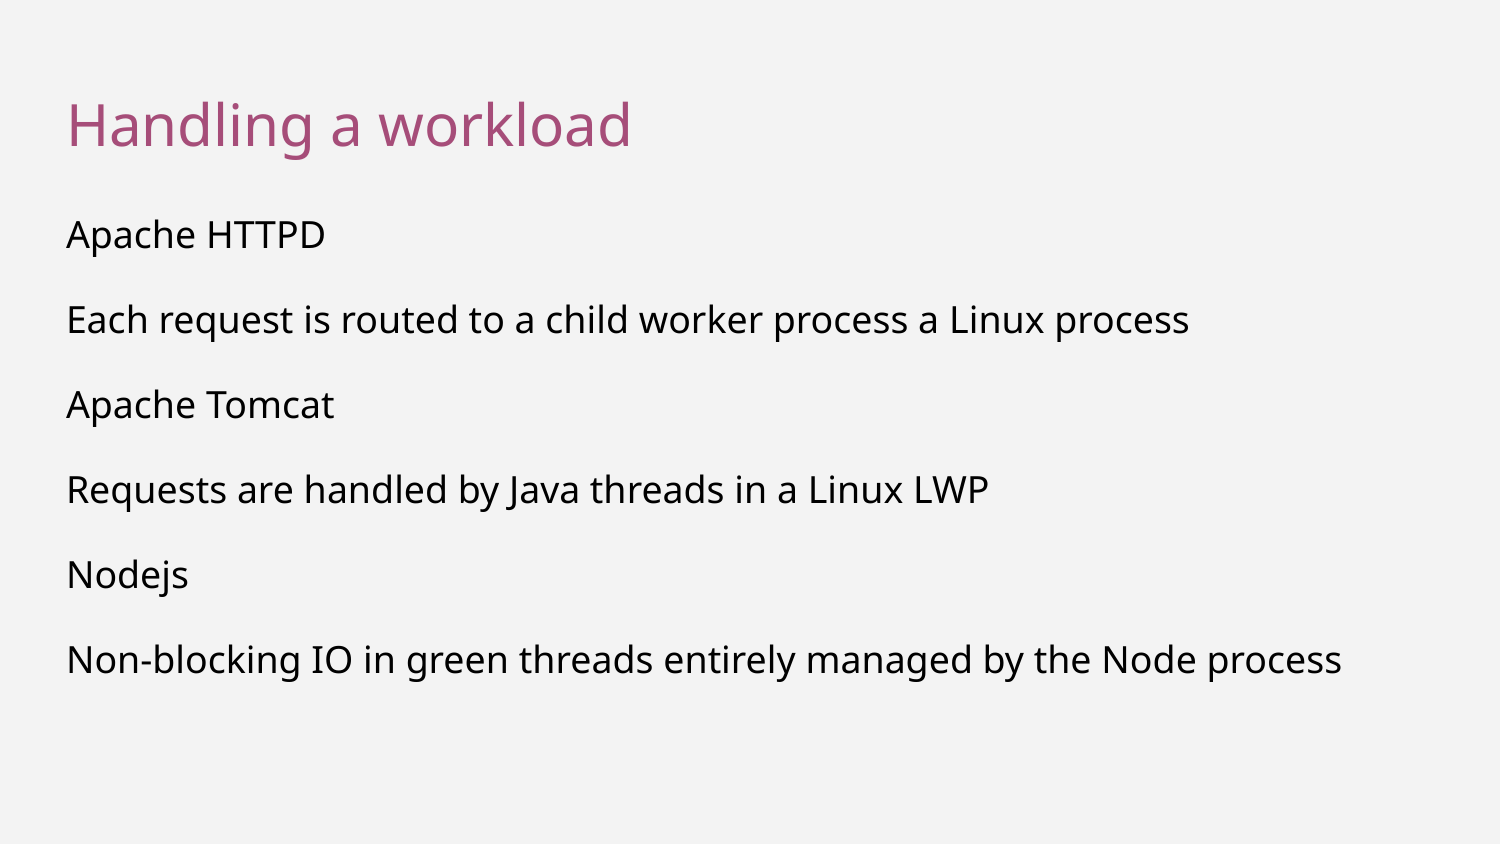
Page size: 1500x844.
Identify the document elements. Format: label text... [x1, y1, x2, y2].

list Apache HTTPD Each request is routed to a child worker process a Linux process Apache Tomcat Requests are handled by Java threads in a Linux LWP Nodejs Non-blocking IO in green threads entirely managed by the Node process [51, 189, 1449, 750]
title Handling a workload [51, 72, 1449, 167]
